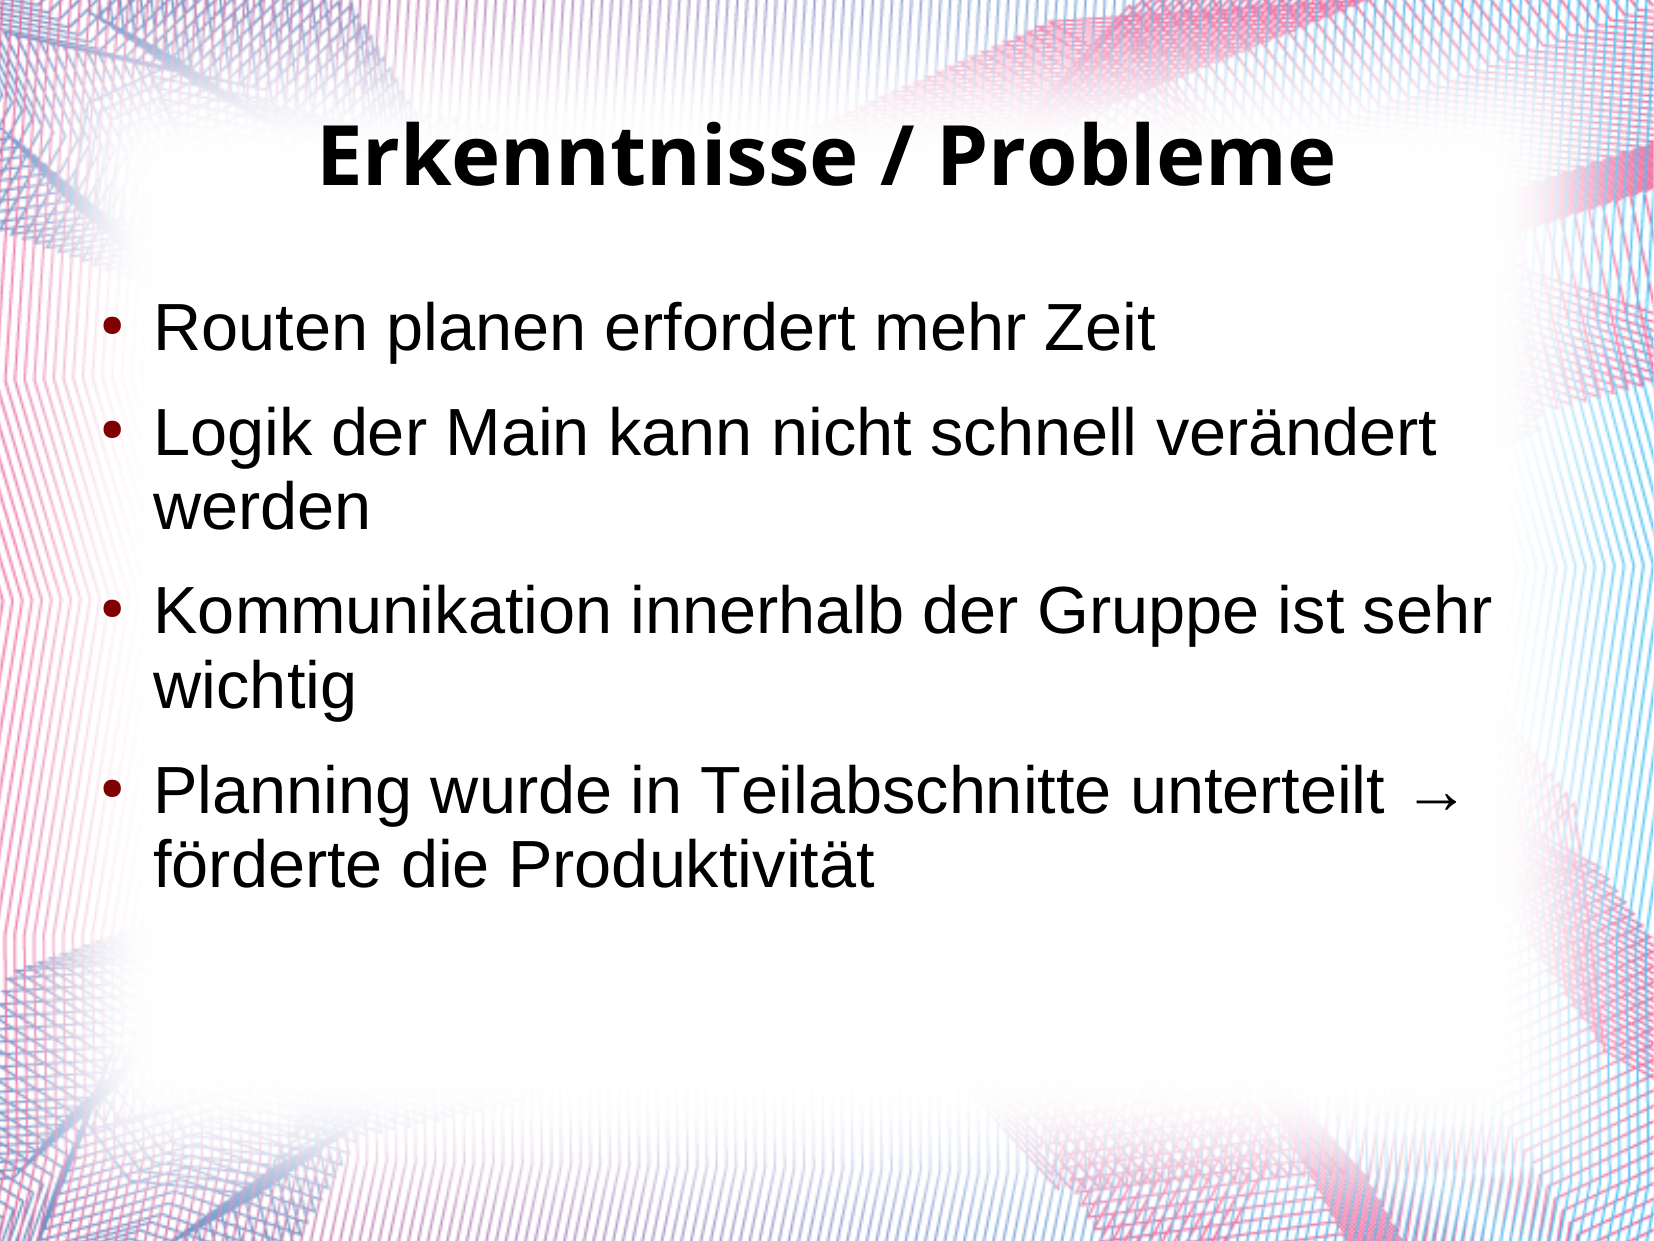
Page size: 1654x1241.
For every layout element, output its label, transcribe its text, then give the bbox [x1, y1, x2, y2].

picture [0, 0, 1654, 1241]
list Routen planen erfordert mehr Zeit Logik der Main kann nicht schnell verändert werden Kommunikation innerhalb der Gruppe ist sehr wichtig Planning wurde in Teilabschnitte unterteilt → förderte die Produktivität [82, 290, 1571, 1109]
title Erkenntnisse / Probleme [82, 49, 1571, 257]
